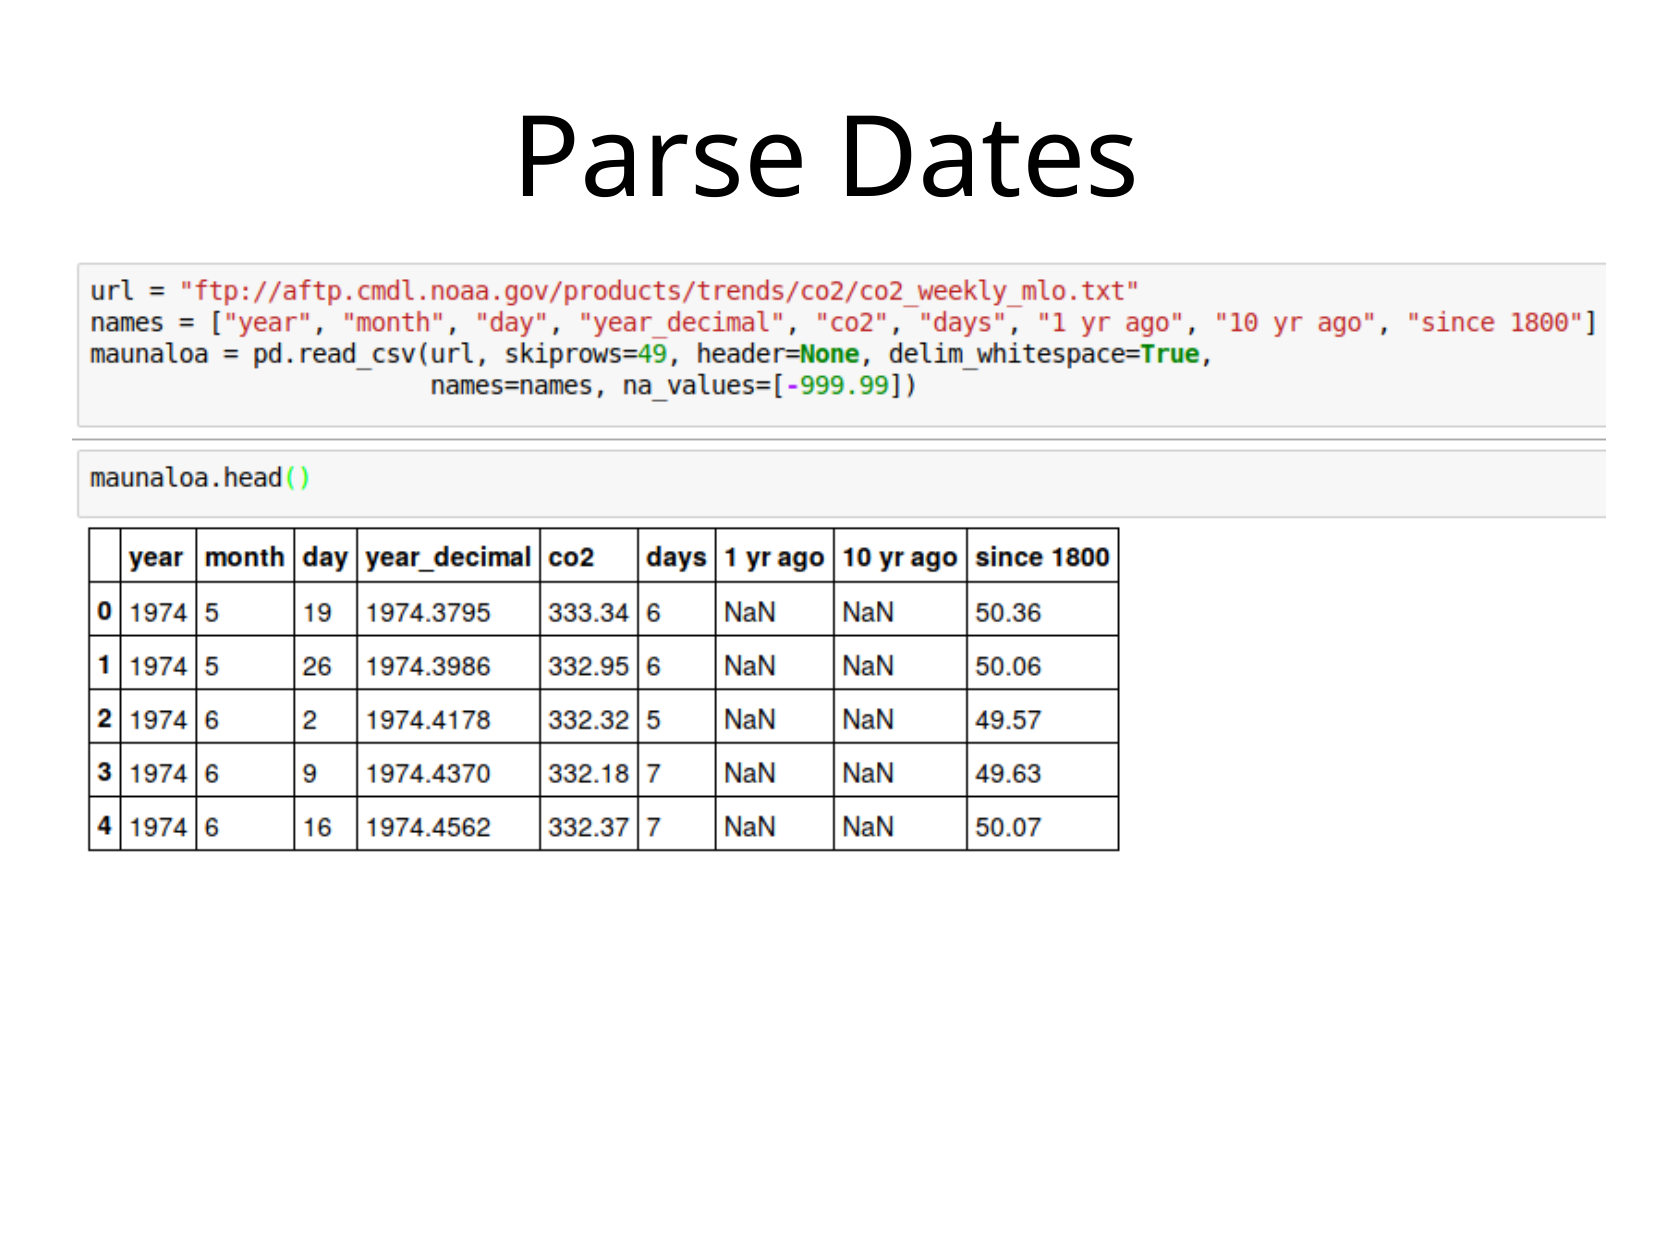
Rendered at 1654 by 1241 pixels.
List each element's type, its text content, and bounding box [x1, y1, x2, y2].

picture [72, 254, 1606, 871]
title Parse Dates [82, 49, 1571, 254]
